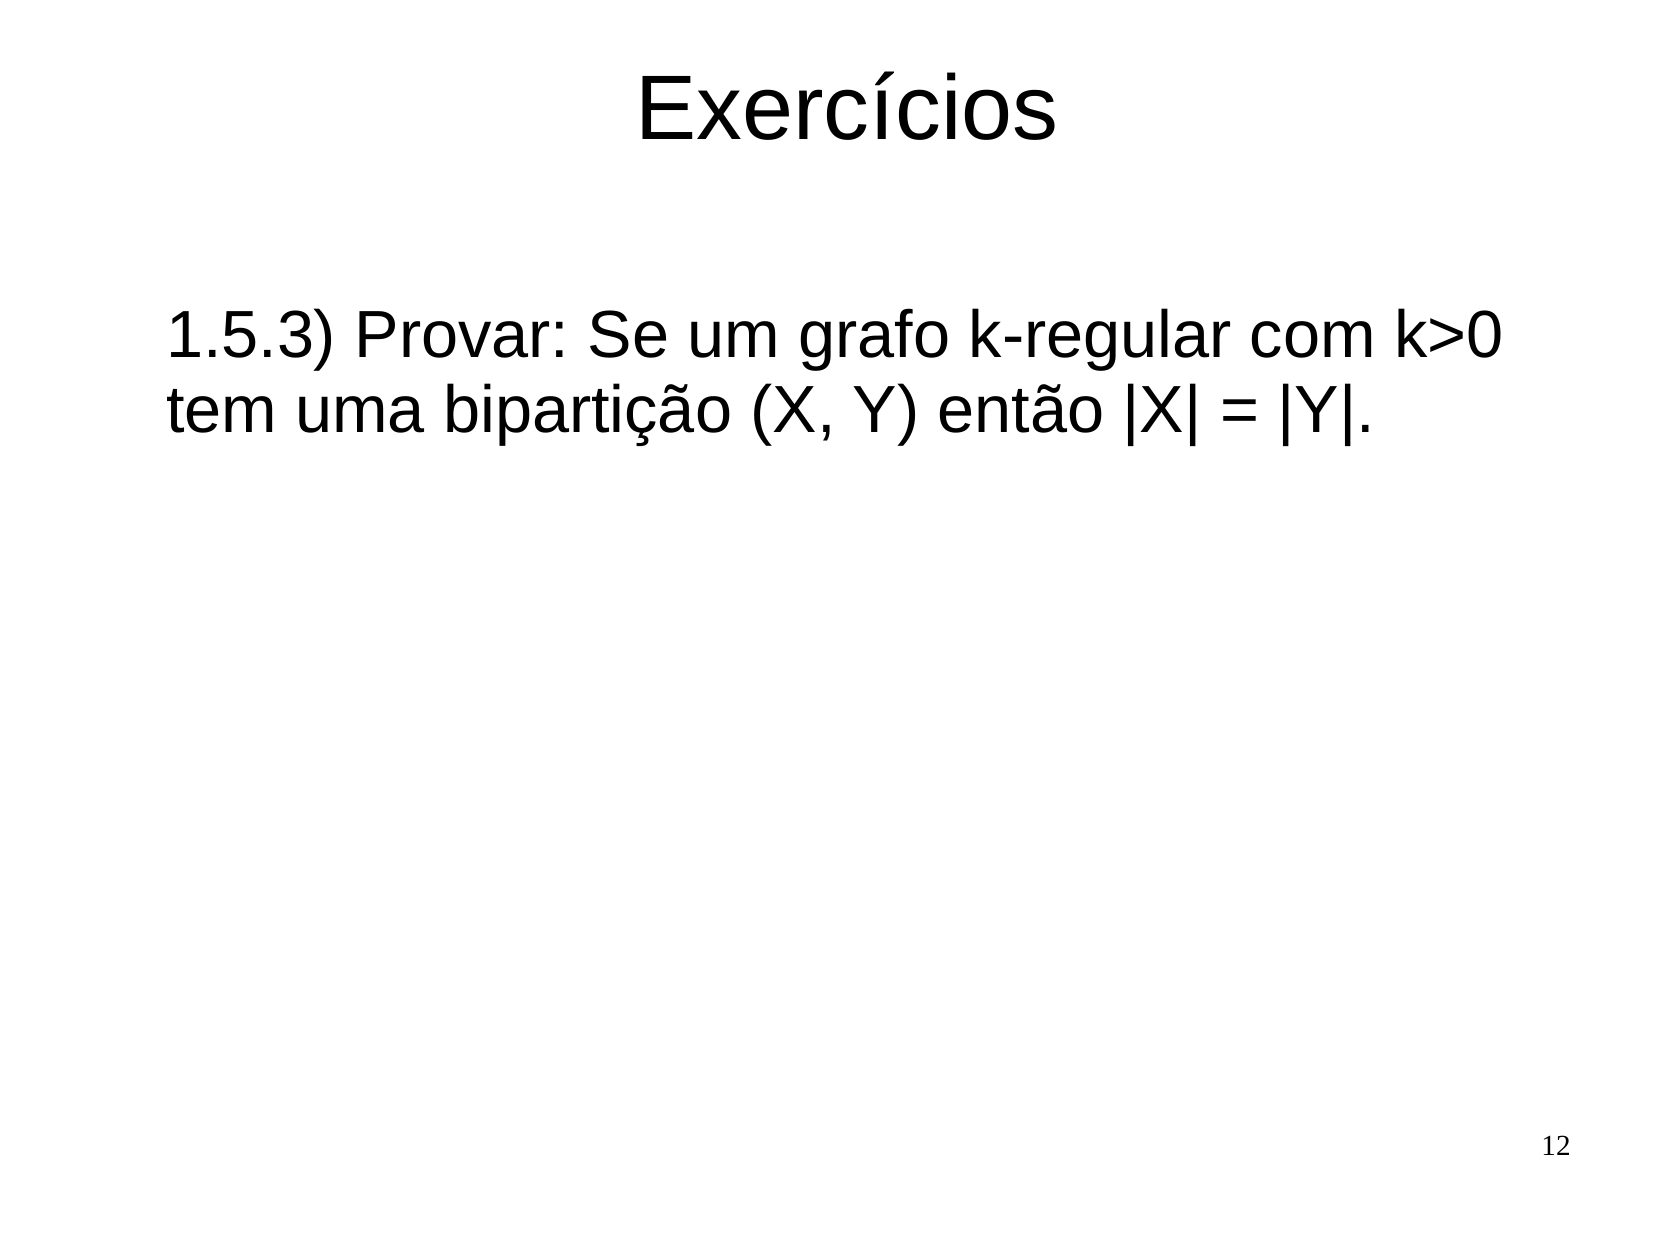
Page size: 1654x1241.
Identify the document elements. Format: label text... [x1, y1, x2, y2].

title Exercícios [261, 42, 1433, 173]
list 1.5.3) Provar: Se um grafo k-regular com k>0 tem uma bipartição (X, Y) então |X| = |Y|. [151, 289, 1599, 1020]
